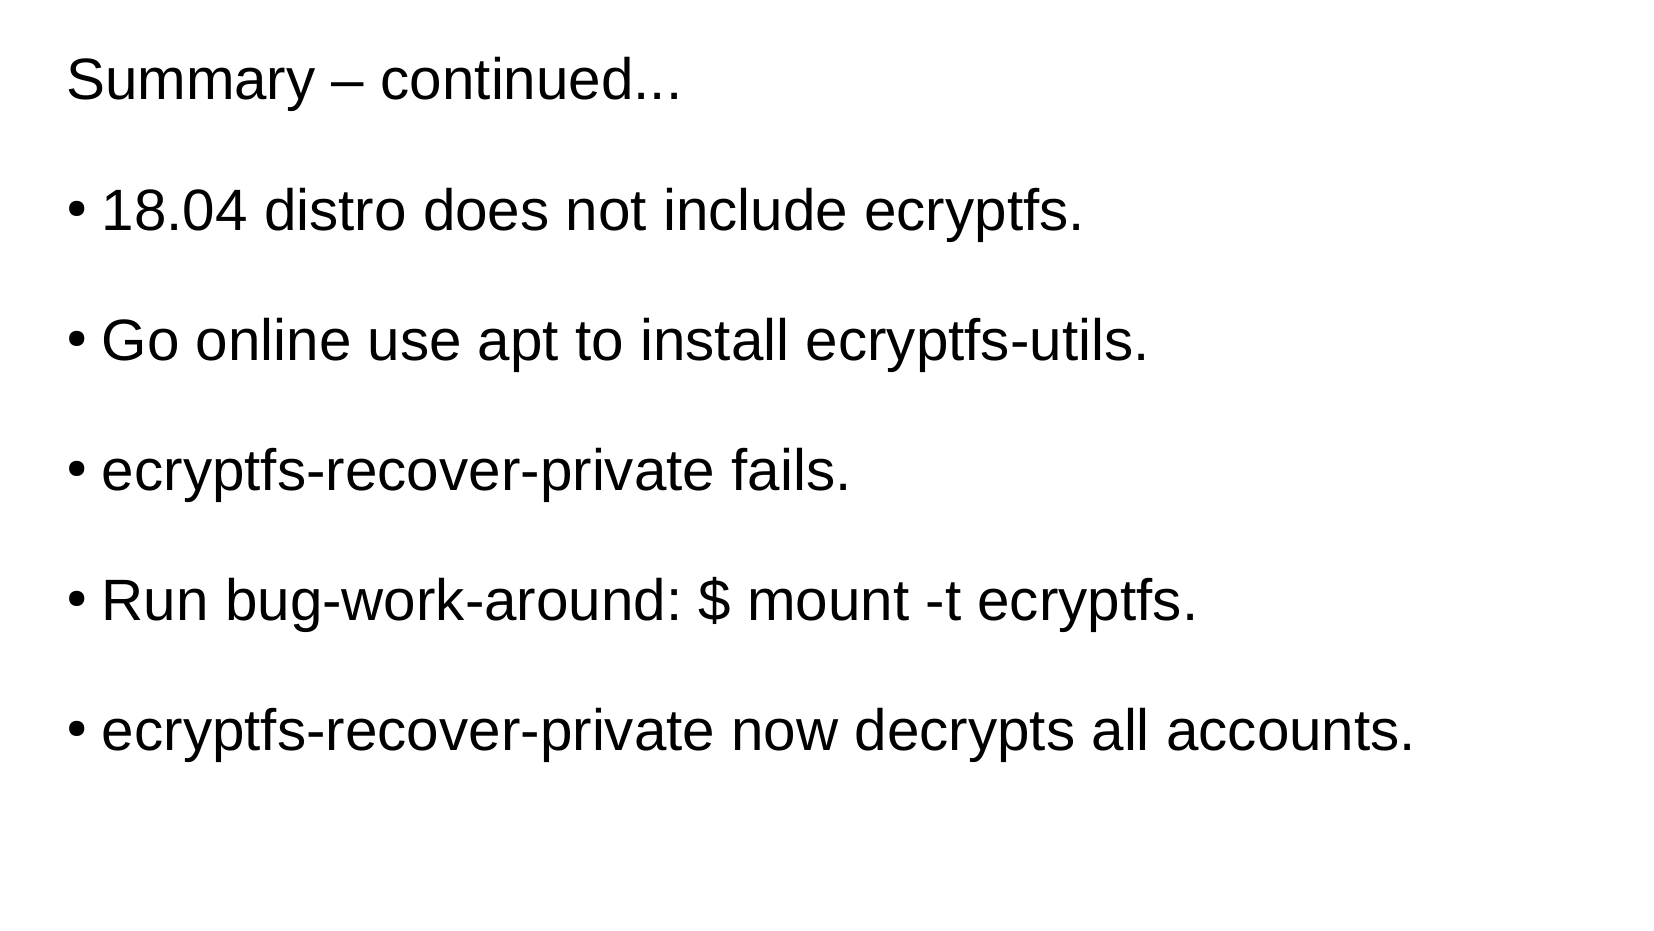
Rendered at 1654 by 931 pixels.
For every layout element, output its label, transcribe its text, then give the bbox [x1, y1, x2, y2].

text_box Summary – continued... 18.04 distro does not include ecryptfs. Go online use apt to install ecryptfs-utils. ecryptfs-recover-private fails. Run bug-work-around: $ mount -t ecryptfs. ecryptfs-recover-private now decrypts all accounts. [66, 47, 1595, 828]
